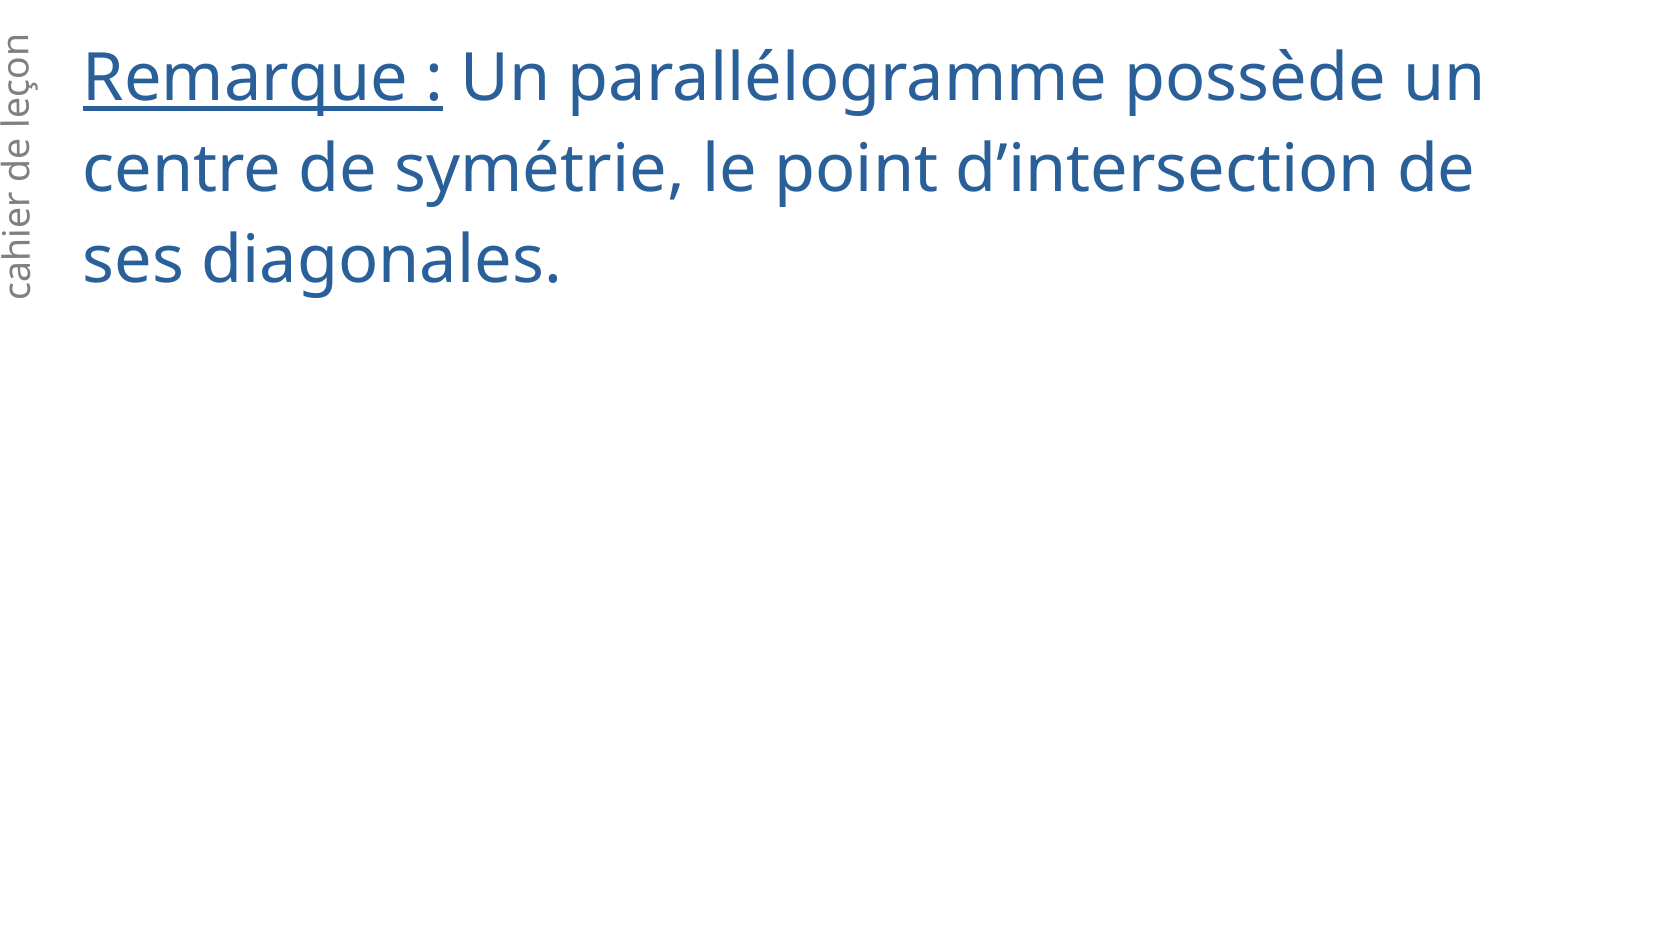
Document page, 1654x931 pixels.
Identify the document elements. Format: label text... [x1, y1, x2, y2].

text_box cahier de leçon [0, 0, 89, 316]
list Remarque : Un parallélogramme possède un centre de symétrie, le point d’intersection de ses diagonales. [82, 29, 1571, 857]
